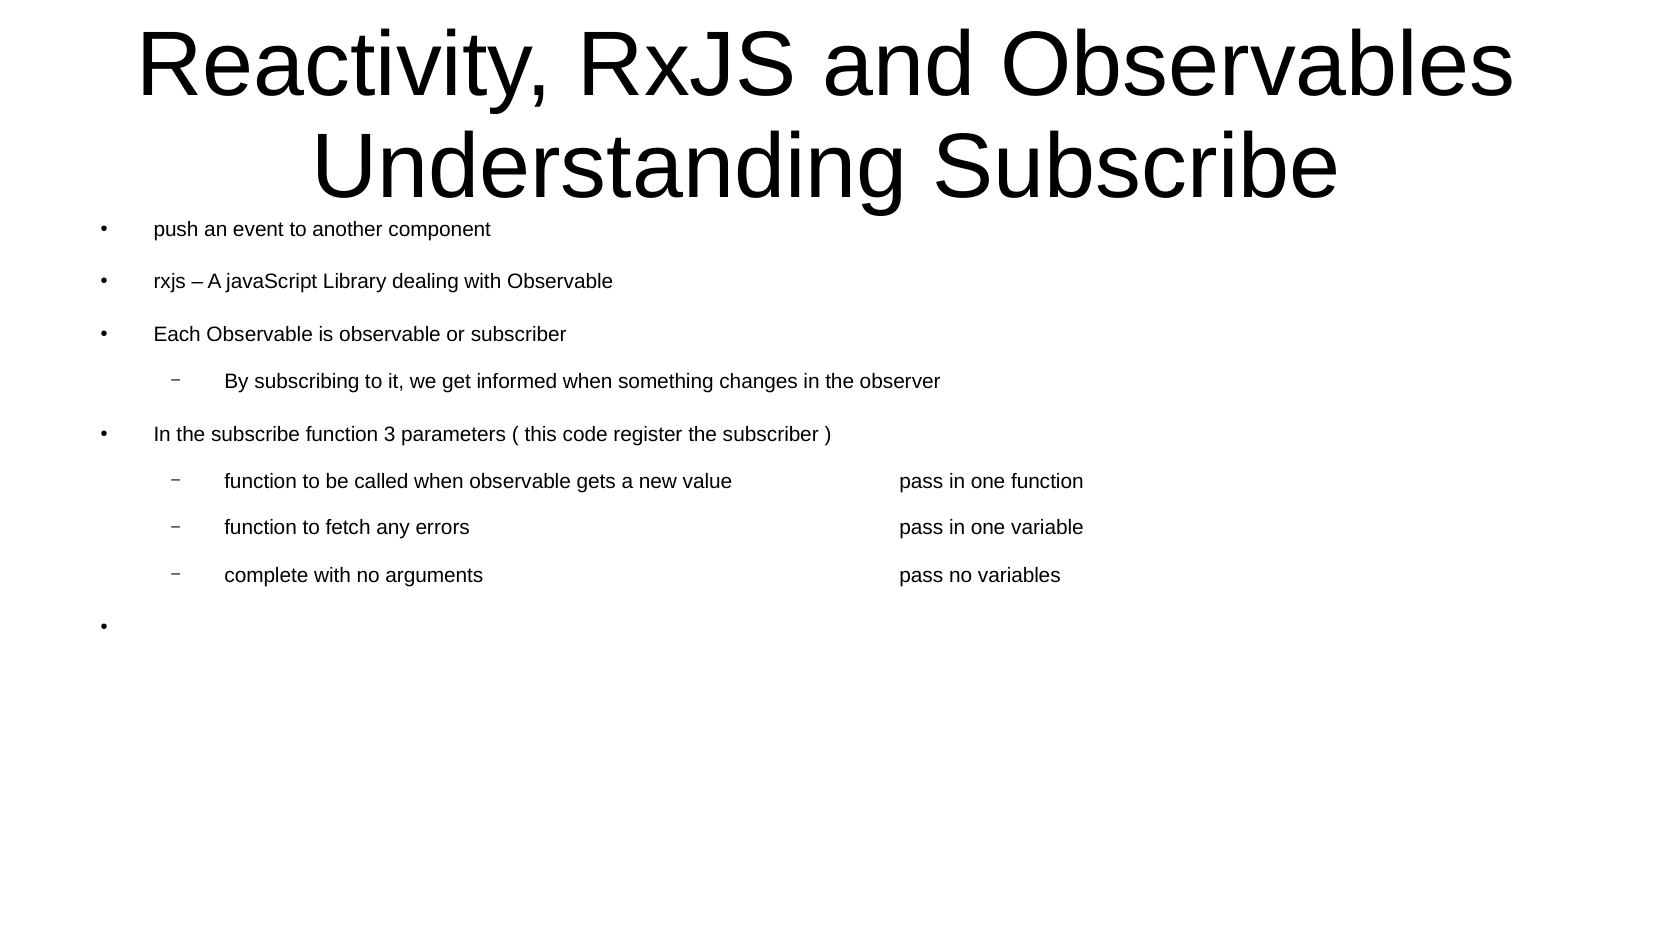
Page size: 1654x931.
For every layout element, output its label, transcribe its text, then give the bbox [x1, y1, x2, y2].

title Reactivity, RxJS and Observables Understanding Subscribe [82, 12, 1571, 217]
list push an event to another component rxjs – A javaScript Library dealing with Observable Each Observable is observable or subscriber By subscribing to it, we get informed when something changes in the observer In the subscribe function 3 parameters ( this code register the subscriber ) function to be called when observable gets a new value pass in one function function to fetch any errors pass in one variable complete with no arguments pass no variables [82, 217, 1621, 900]
